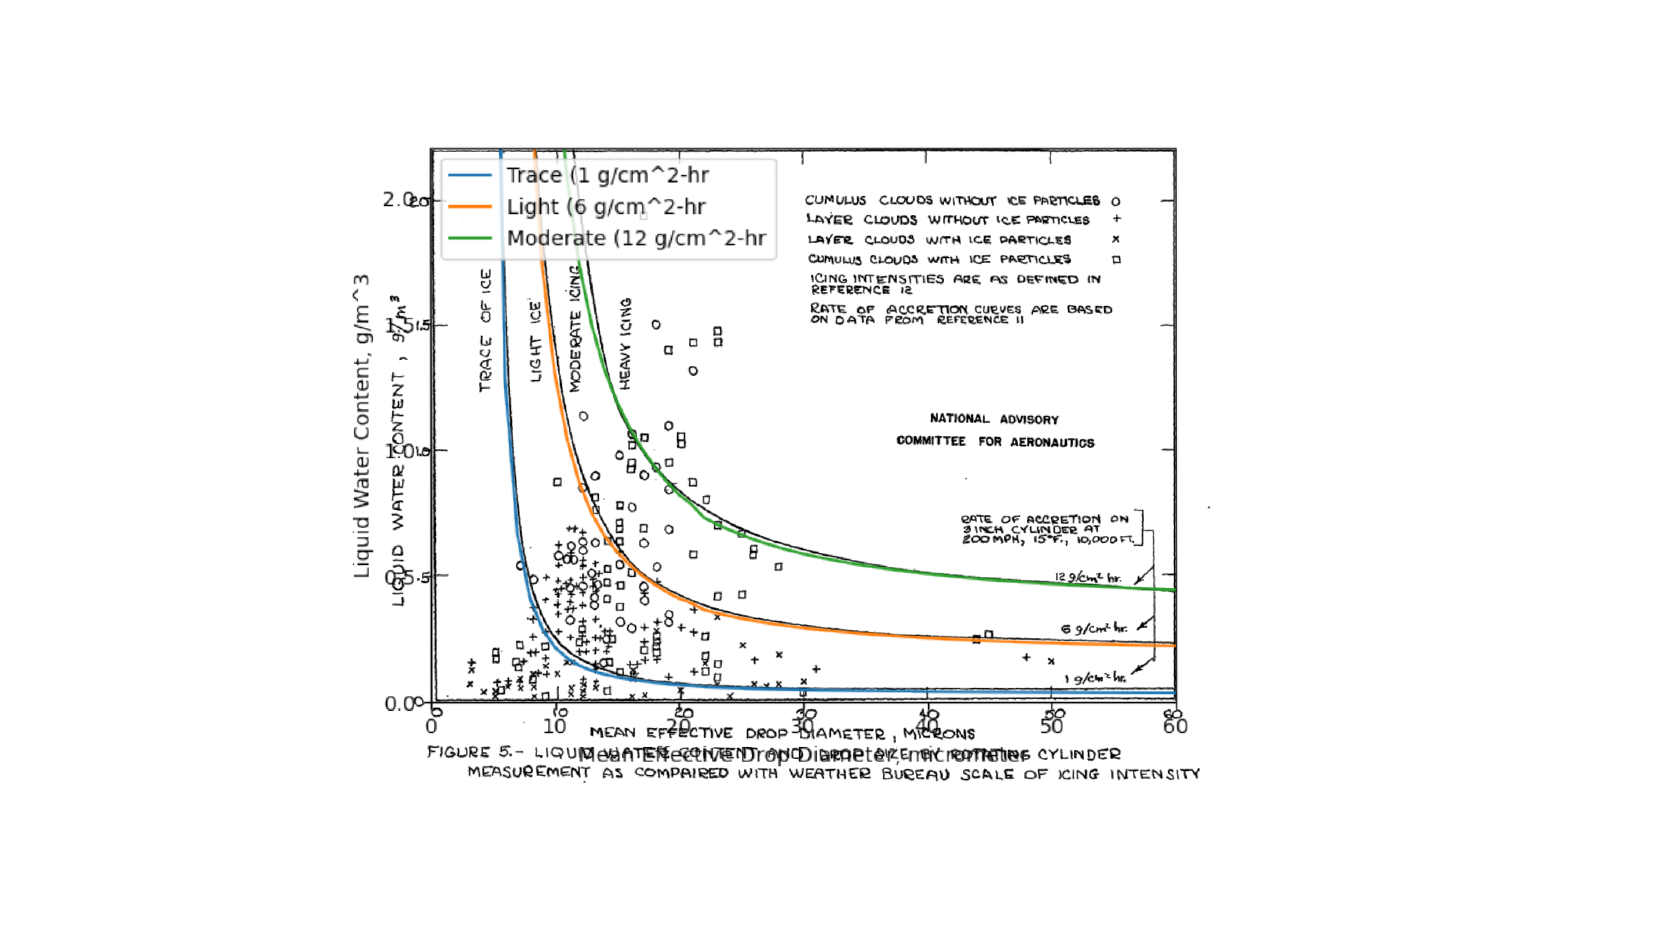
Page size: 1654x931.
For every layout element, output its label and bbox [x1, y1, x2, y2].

picture [309, 60, 1271, 821]
